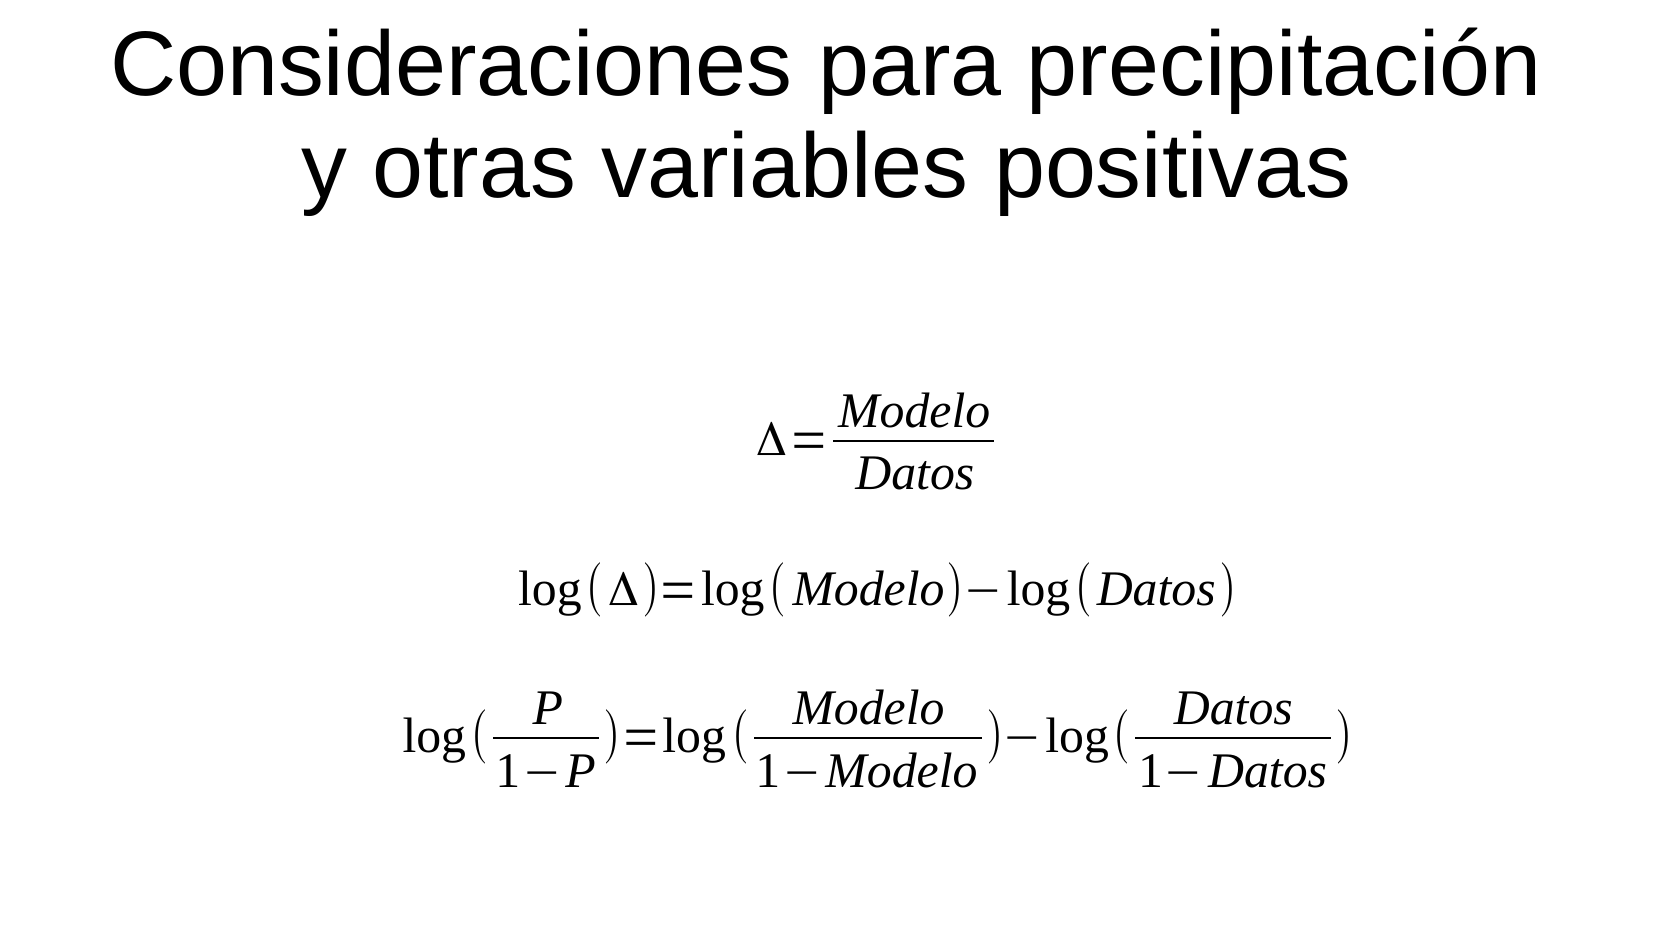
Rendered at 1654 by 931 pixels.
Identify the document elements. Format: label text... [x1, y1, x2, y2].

title Consideraciones para precipitación y otras variables positivas [82, 12, 1571, 218]
chart [395, 382, 1359, 798]
